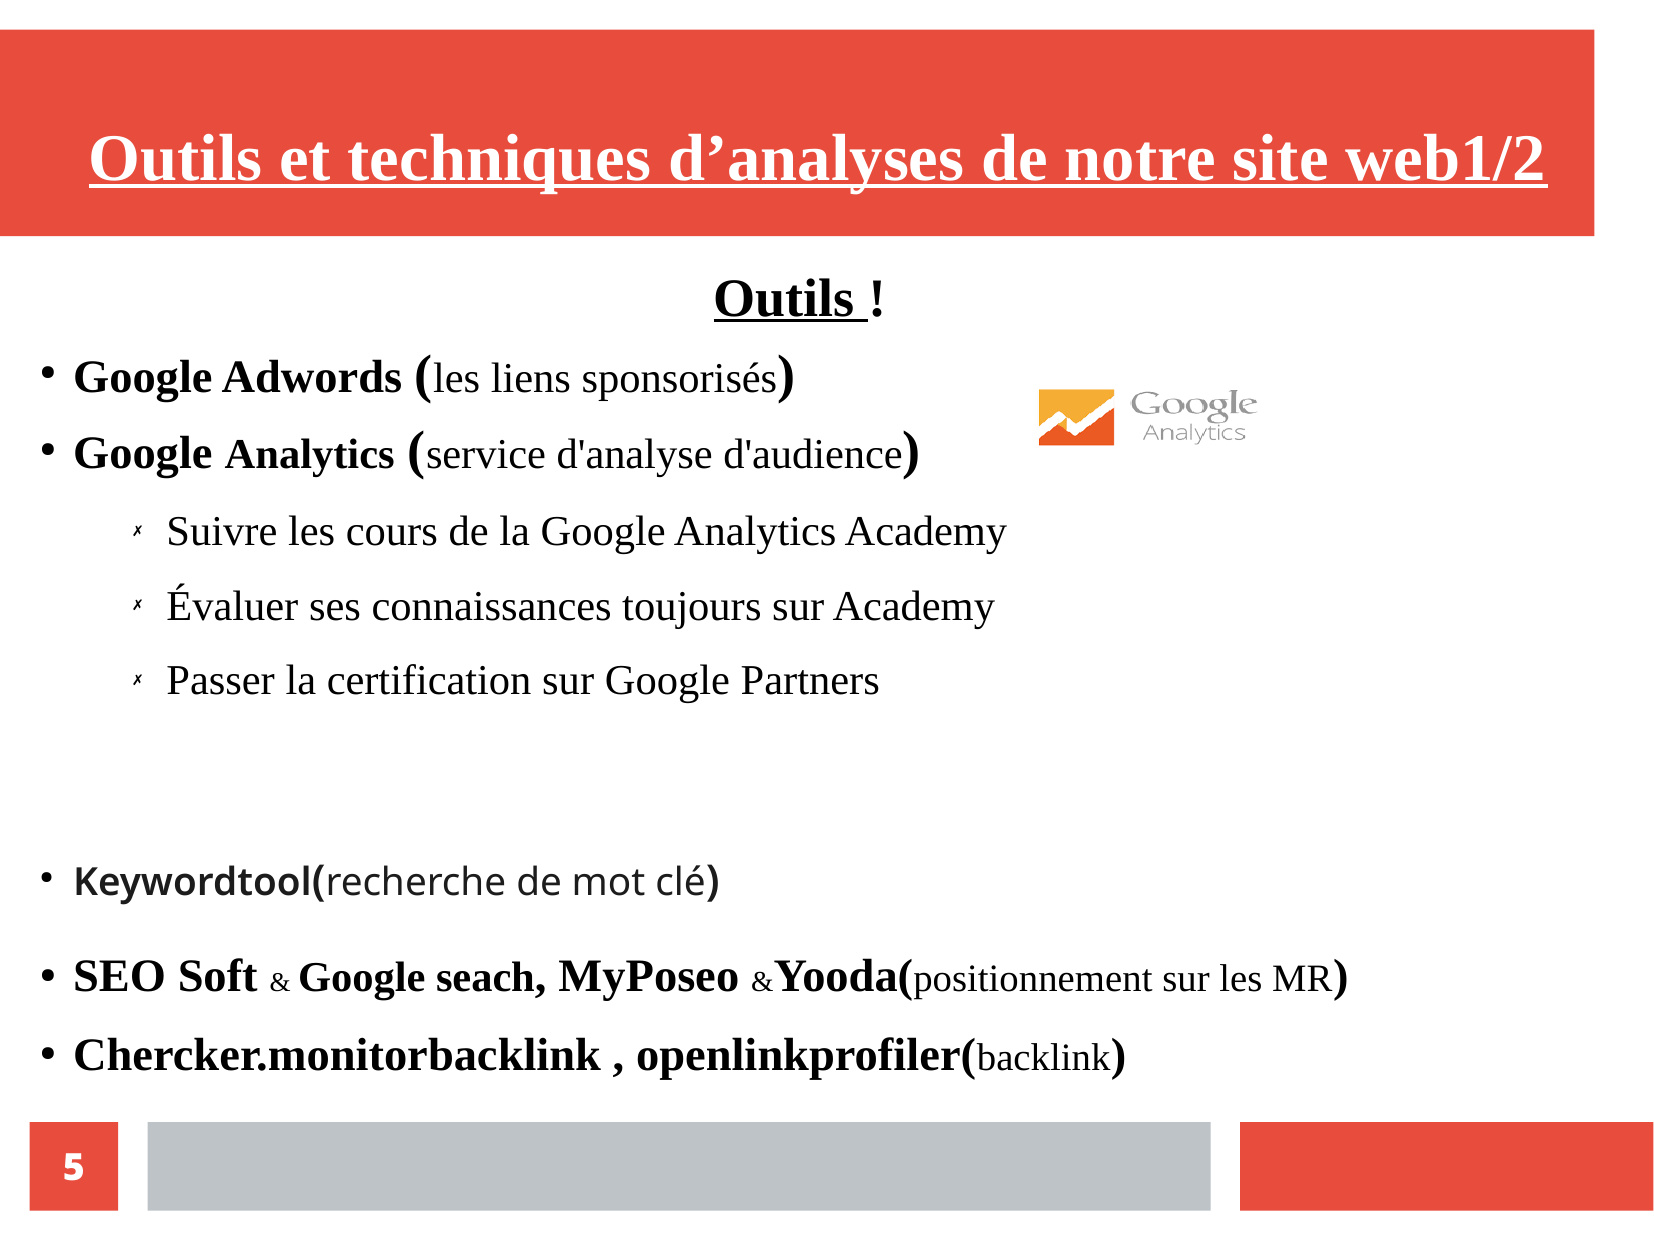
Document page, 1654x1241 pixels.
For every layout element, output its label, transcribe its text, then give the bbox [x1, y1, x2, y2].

title Outils et techniques d’analyses de notre site web1/2 [53, 47, 1589, 195]
list Outils ! Google Adwords (les liens sponsorisés) Google Analytics (service d'analyse d'audience) Suivre les cours de la Google Analytics Academy Évaluer ses connaissances toujours sur Academy Passer la certification sur Google Partners Keywordtool(recherche de mot clé) SEO Soft & Google seach, MyPoseo &Yooda(positionnement sur les MR) Chercker.monitorbacklink , openlinkprofiler(backlink) [40, 267, 1547, 1087]
picture [1008, 335, 1286, 500]
